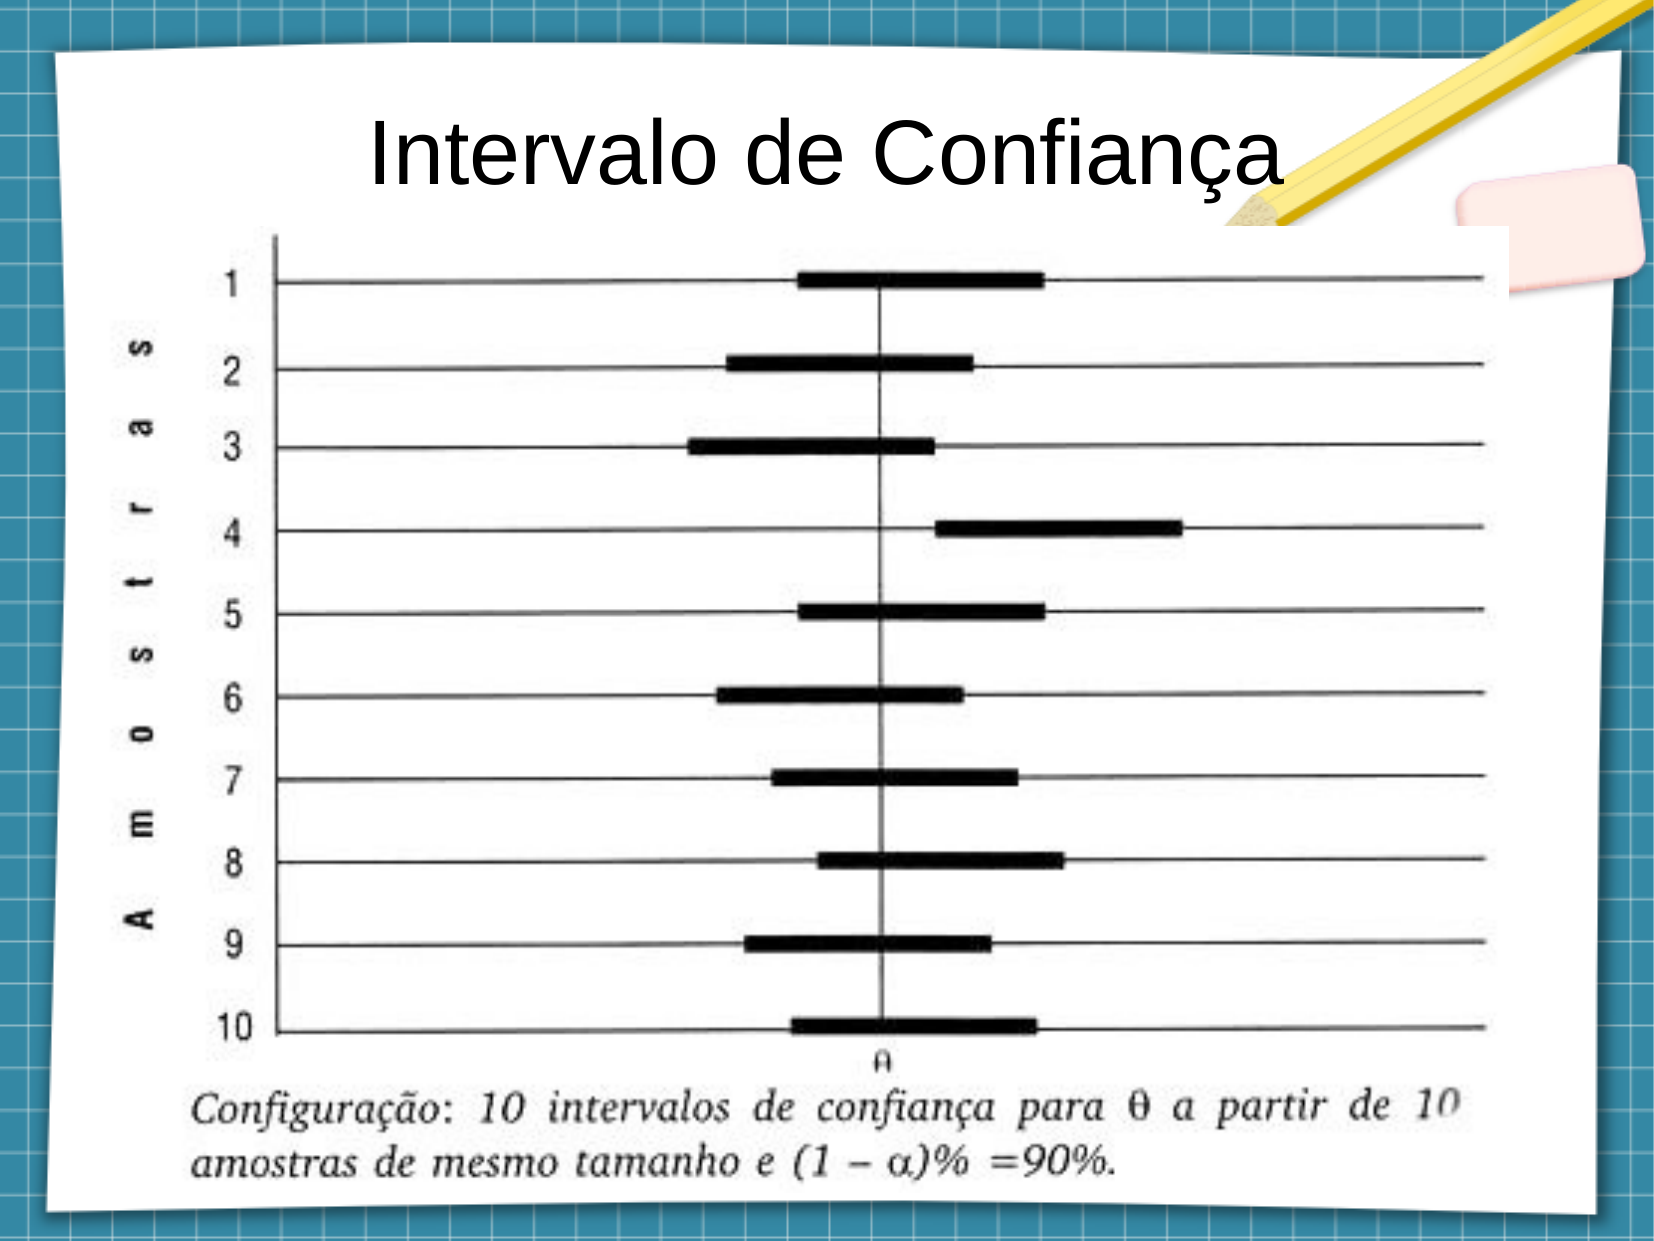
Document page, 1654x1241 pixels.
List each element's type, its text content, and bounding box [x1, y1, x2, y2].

title Intervalo de Confiança [82, 49, 1571, 257]
picture [0, 0, 1654, 1241]
